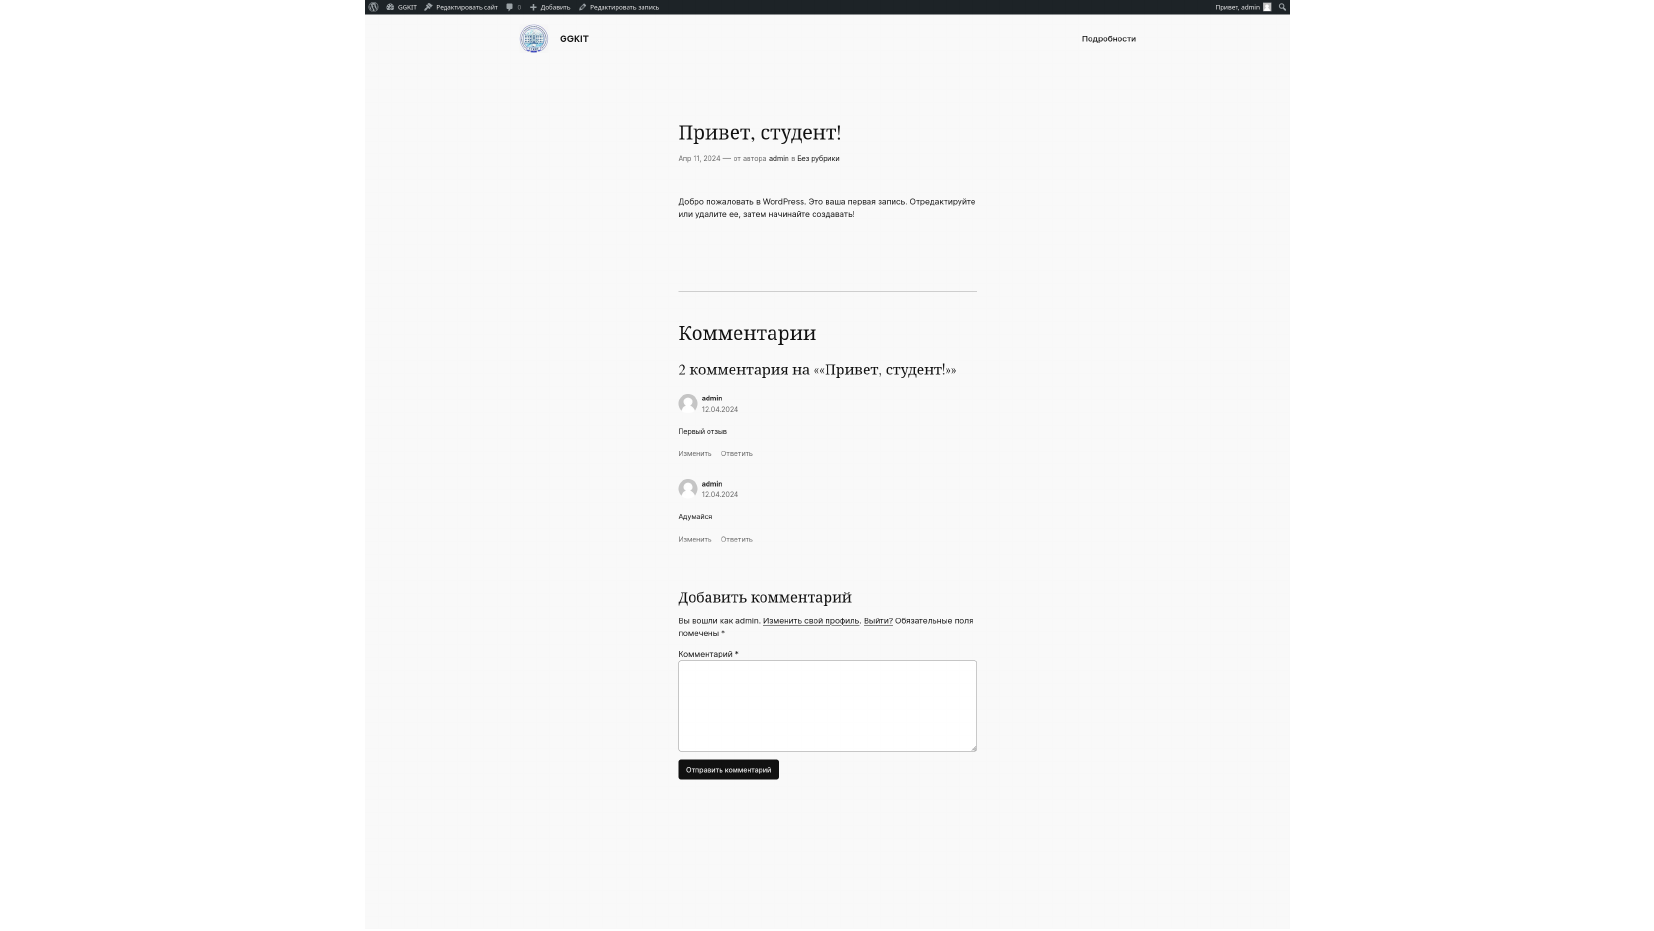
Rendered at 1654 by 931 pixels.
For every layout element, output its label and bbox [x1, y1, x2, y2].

picture [365, 0, 1290, 929]
